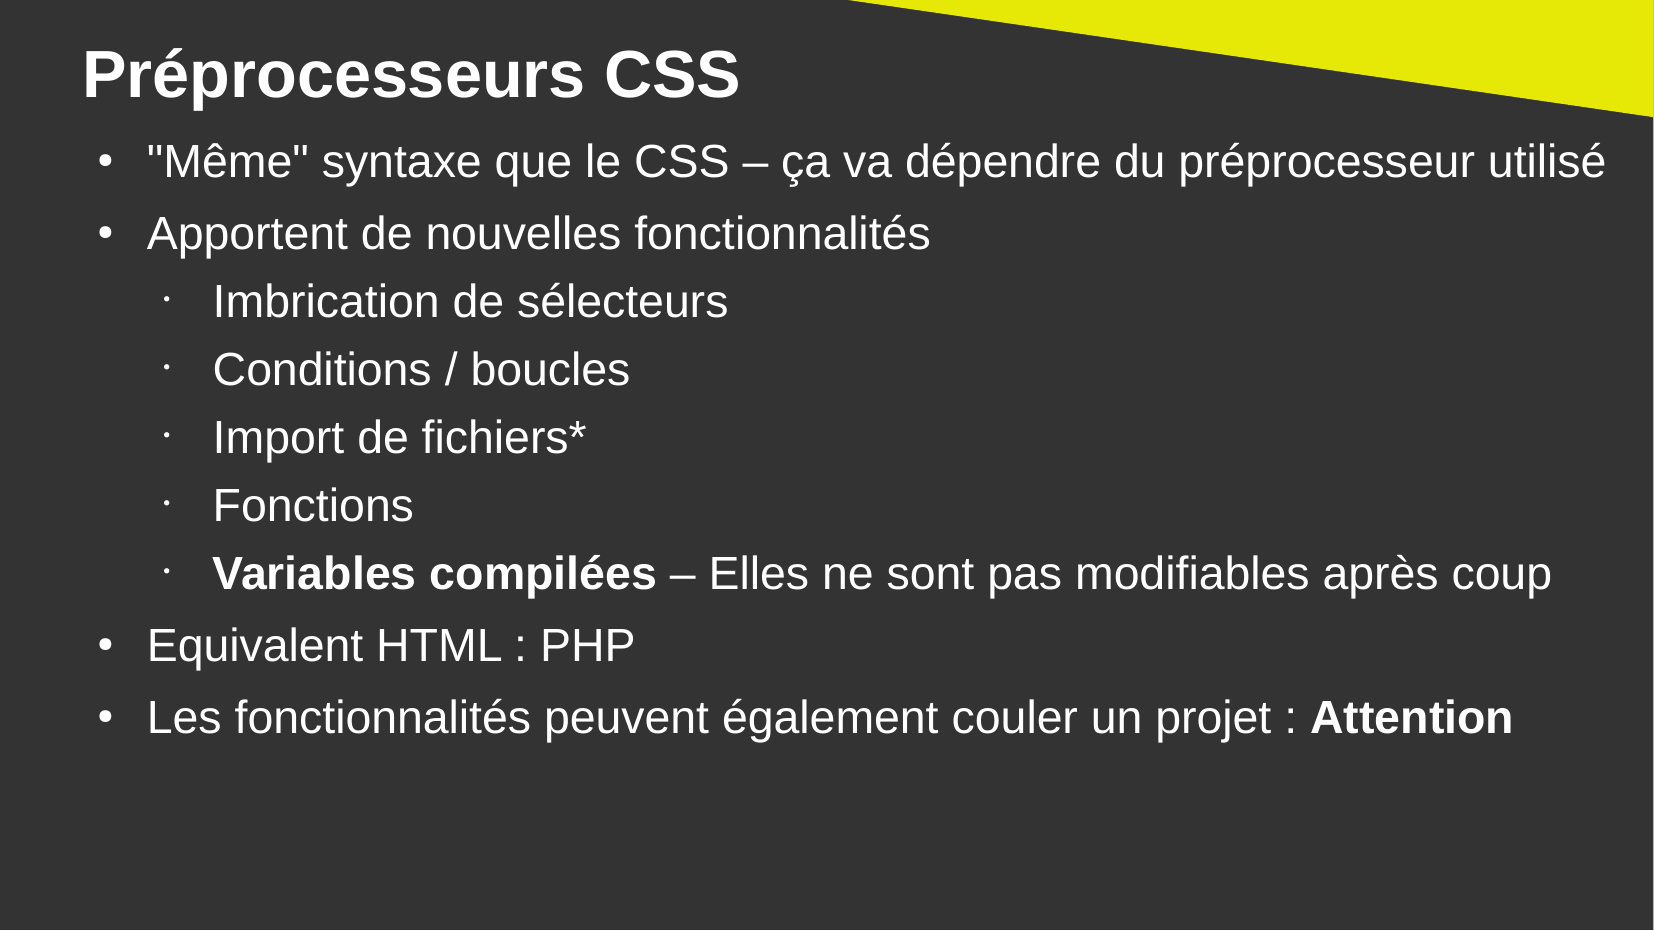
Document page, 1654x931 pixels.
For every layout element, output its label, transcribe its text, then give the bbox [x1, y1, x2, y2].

title Préprocesseurs CSS [82, 37, 1571, 114]
list "Même" syntaxe que le CSS – ça va dépendre du préprocesseur utilisé Apportent de nouvelles fonctionnalités Imbrication de sélecteurs Conditions / boucles Import de fichiers* Fonctions Variables compilées – Elles ne sont pas modifiables après coup Equivalent HTML : PHP Les fonctionnalités peuvent également couler un projet : Attention [80, 135, 1620, 756]
text_box [848, 0, 1654, 118]
